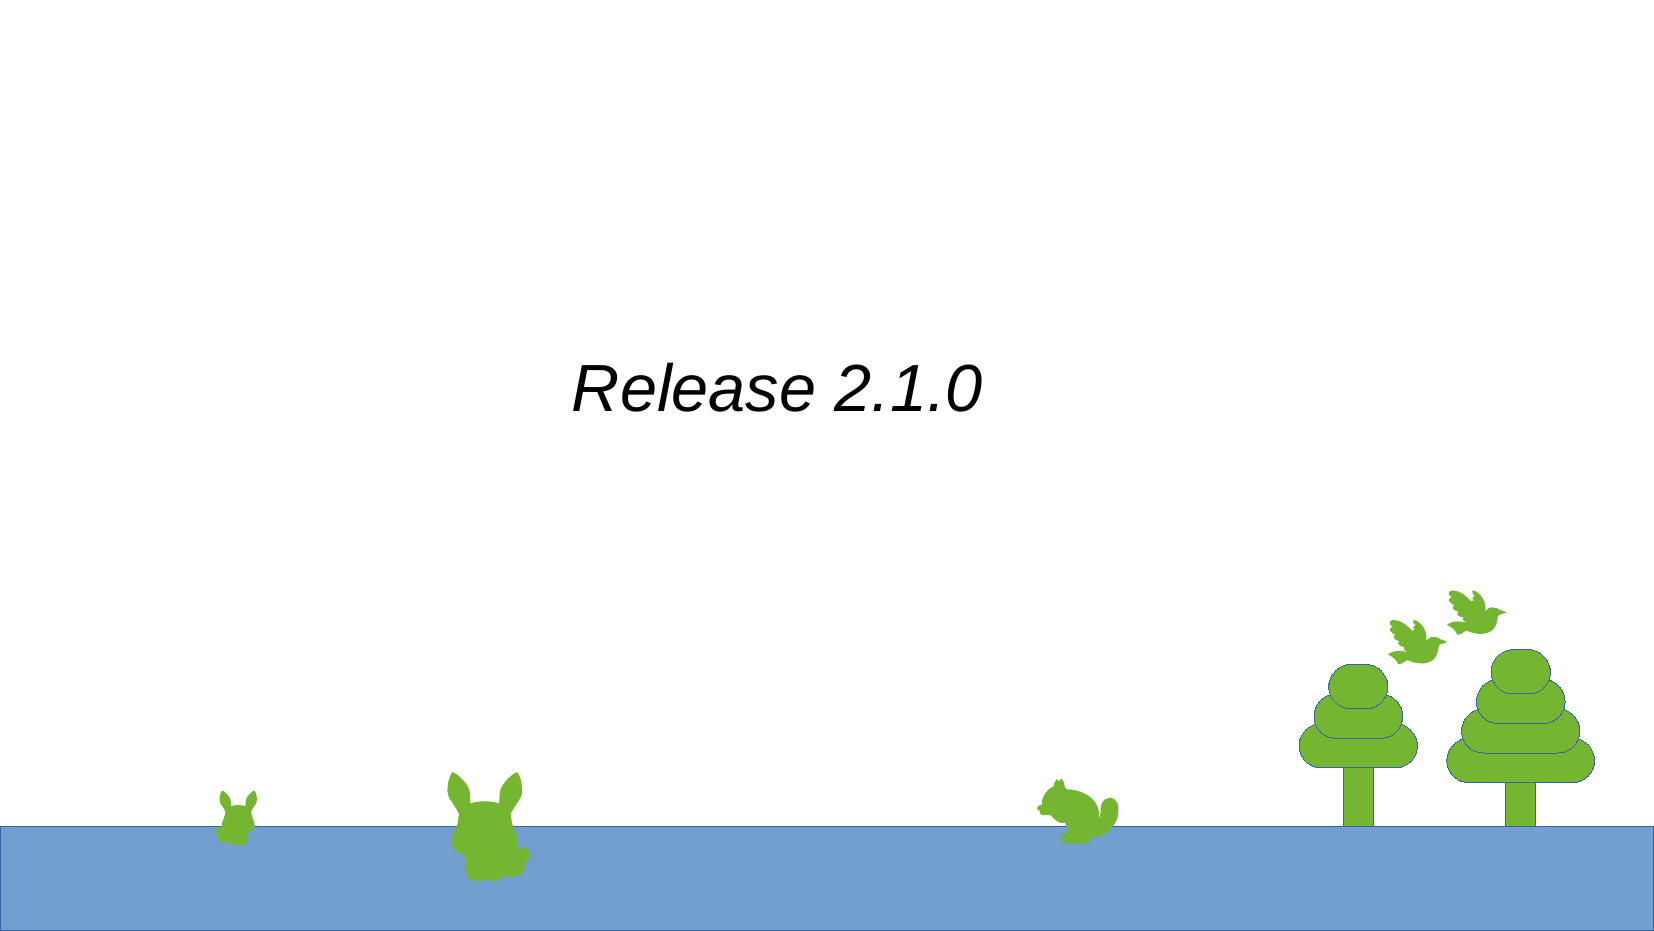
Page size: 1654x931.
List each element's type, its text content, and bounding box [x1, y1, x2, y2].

subtitle Release 2.1.0 [45, 60, 1510, 718]
